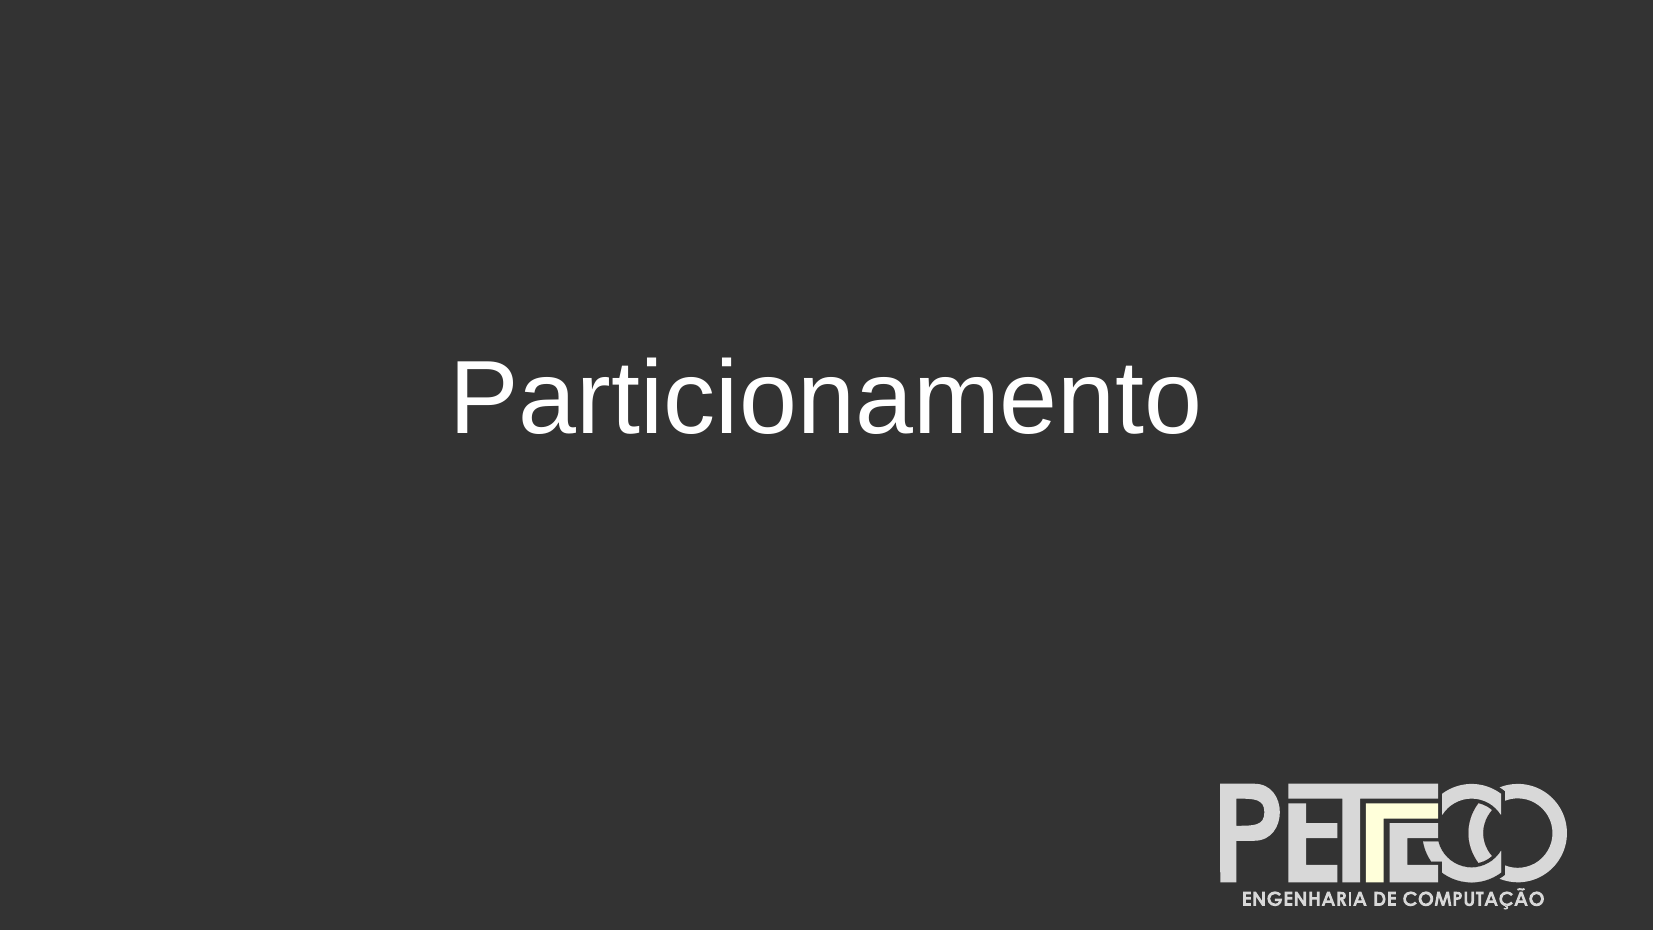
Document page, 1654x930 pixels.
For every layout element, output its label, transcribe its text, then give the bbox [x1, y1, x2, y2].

subtitle Particionamento [82, 37, 1571, 757]
